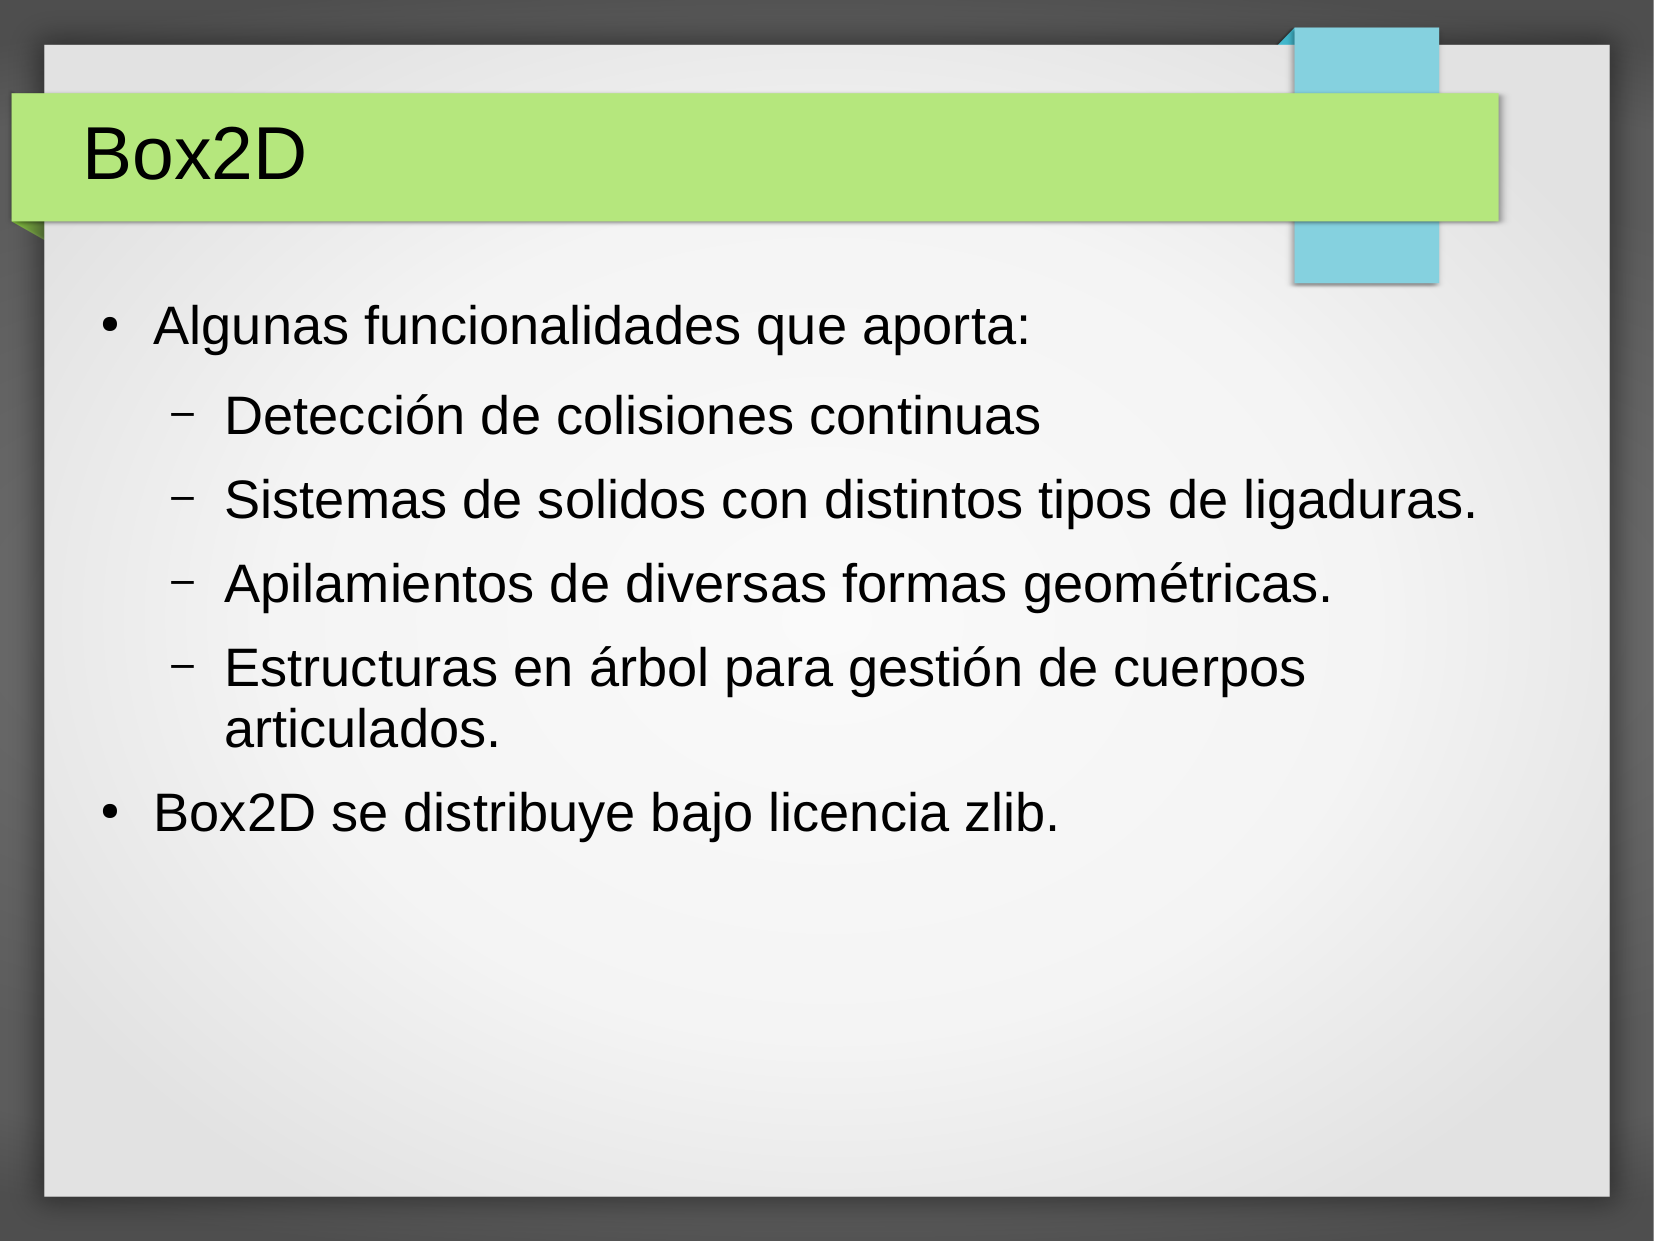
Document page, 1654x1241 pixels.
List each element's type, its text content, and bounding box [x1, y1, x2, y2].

title Box2D [82, 94, 1264, 213]
picture [0, 0, 1654, 1241]
list Algunas funcionalidades que aporta: Detección de colisiones continuas Sistemas de solidos con distintos tipos de ligaduras. Apilamientos de diversas formas geométricas. Estructuras en árbol para gestión de cuerpos articulados. Box2D se distribuye bajo licencia zlib. [82, 295, 1571, 1015]
